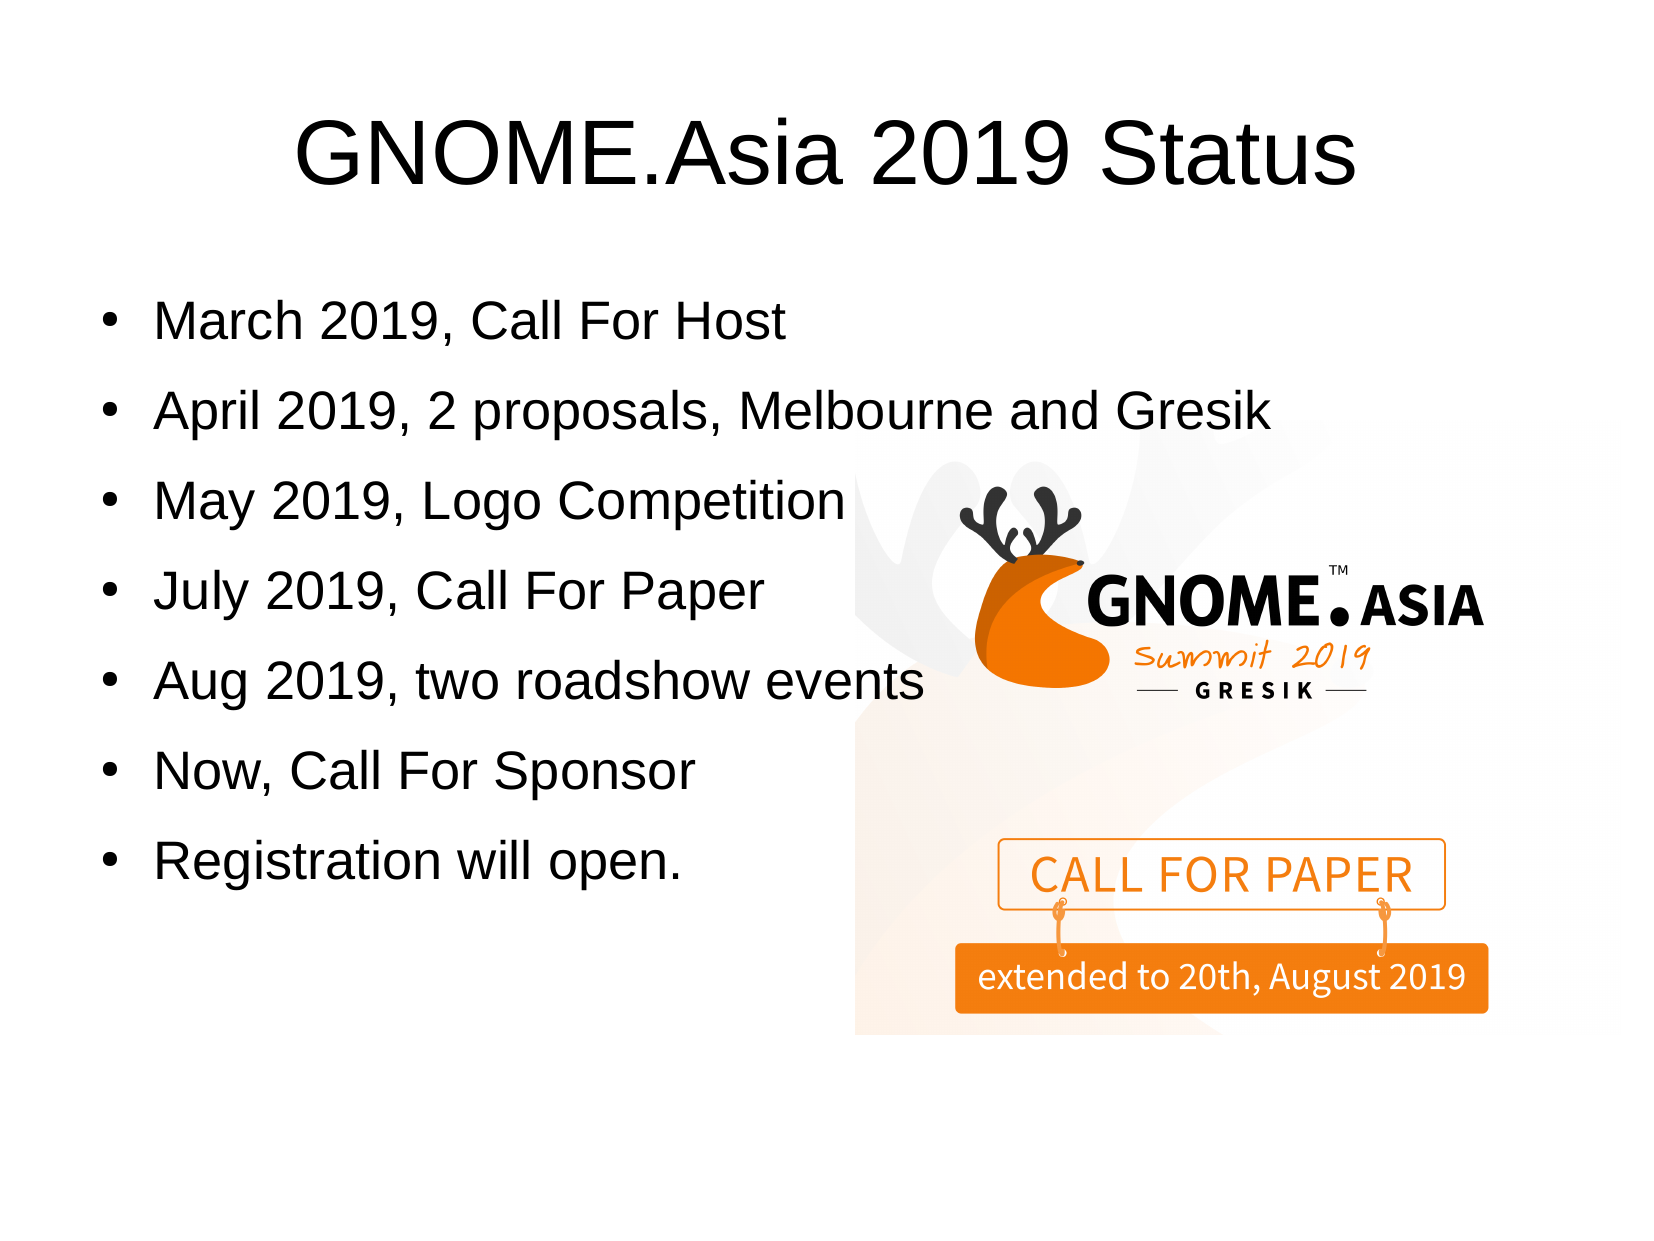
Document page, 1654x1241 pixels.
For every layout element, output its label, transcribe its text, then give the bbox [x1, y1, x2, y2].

picture [855, 420, 1621, 1036]
list March 2019, Call For Host April 2019, 2 proposals, Melbourne and Gresik May 2019, Logo Competition July 2019, Call For Paper Aug 2019, two roadshow events Now, Call For Sponsor Registration will open. [82, 290, 1571, 1010]
title GNOME.Asia 2019 Status [82, 49, 1571, 257]
